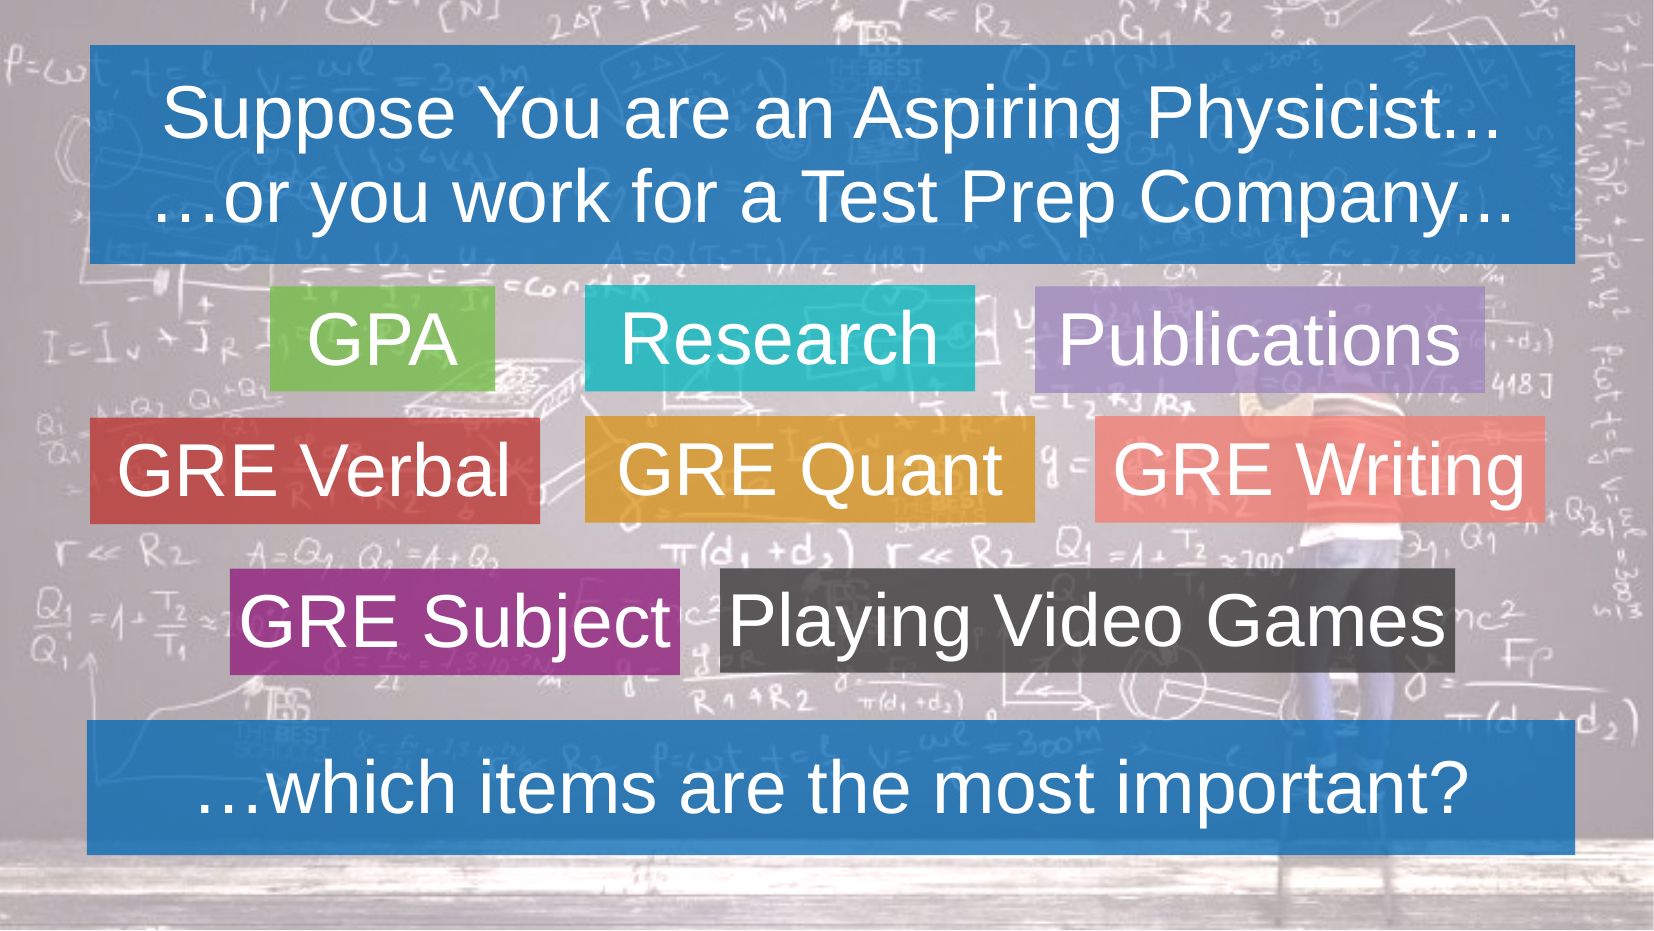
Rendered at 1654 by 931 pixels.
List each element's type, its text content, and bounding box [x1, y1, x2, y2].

title …which items are the most important? [86, 720, 1576, 856]
title GRE Subject [229, 568, 680, 676]
title GRE Writing [1095, 416, 1546, 523]
title Publications [1035, 286, 1486, 393]
title Research [585, 285, 976, 392]
title GRE Verbal [90, 417, 541, 525]
title Playing Video Games [720, 568, 1456, 673]
title GRE Quant [585, 416, 1036, 523]
text_box [0, 0, 1654, 931]
title Suppose You are an Aspiring Physicist... …or you work for a Test Prep Company... [90, 45, 1576, 264]
title GPA [270, 286, 496, 392]
